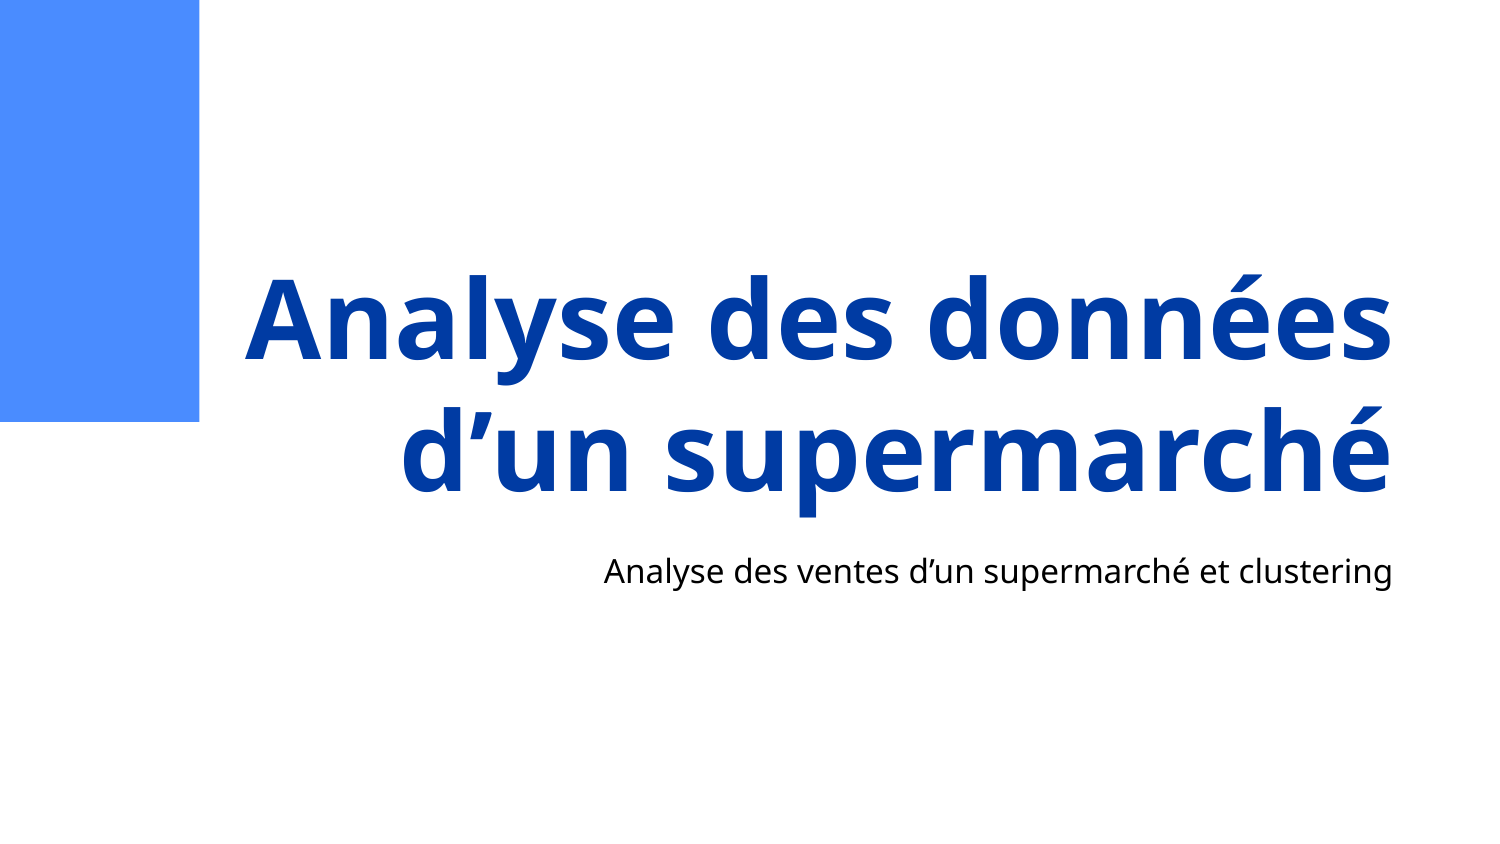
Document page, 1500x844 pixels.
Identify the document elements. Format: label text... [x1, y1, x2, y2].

subtitle Analyse des ventes d’un supermarché et clustering [299, 535, 1410, 627]
title Analyse des données d’un supermarché [206, 192, 1410, 529]
